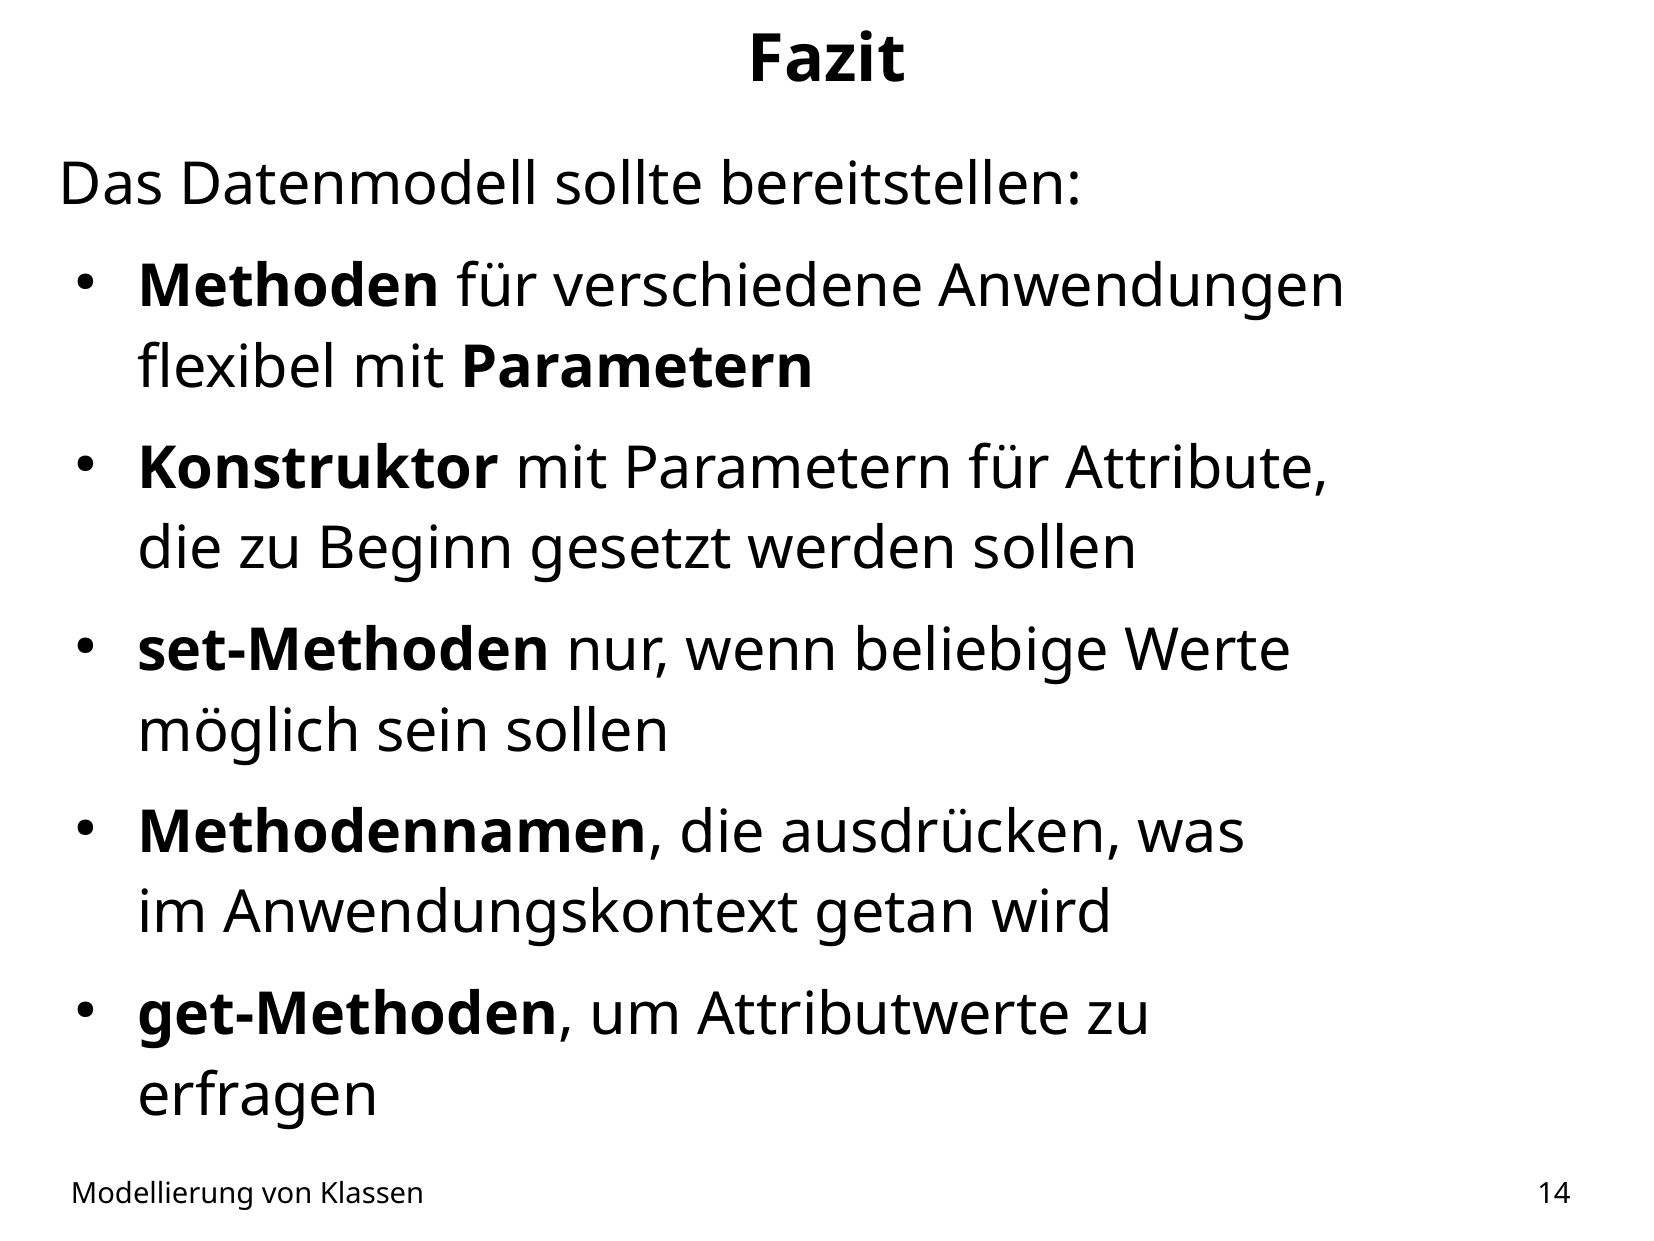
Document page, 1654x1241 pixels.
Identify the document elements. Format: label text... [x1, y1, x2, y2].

list Das Datenmodell sollte bereitstellen: Methoden für verschiedene Anwendungen flexibel mit Parametern Konstruktor mit Parametern für Attribute, die zu Beginn gesetzt werden sollen set-Methoden nur, wenn beliebige Werte möglich sein sollen Methodennamen, die ausdrücken, was im Anwendungskontext getan wird get-Methoden, um Attributwerte zu erfragen [59, 141, 1595, 1146]
title Fazit [0, 5, 1654, 107]
